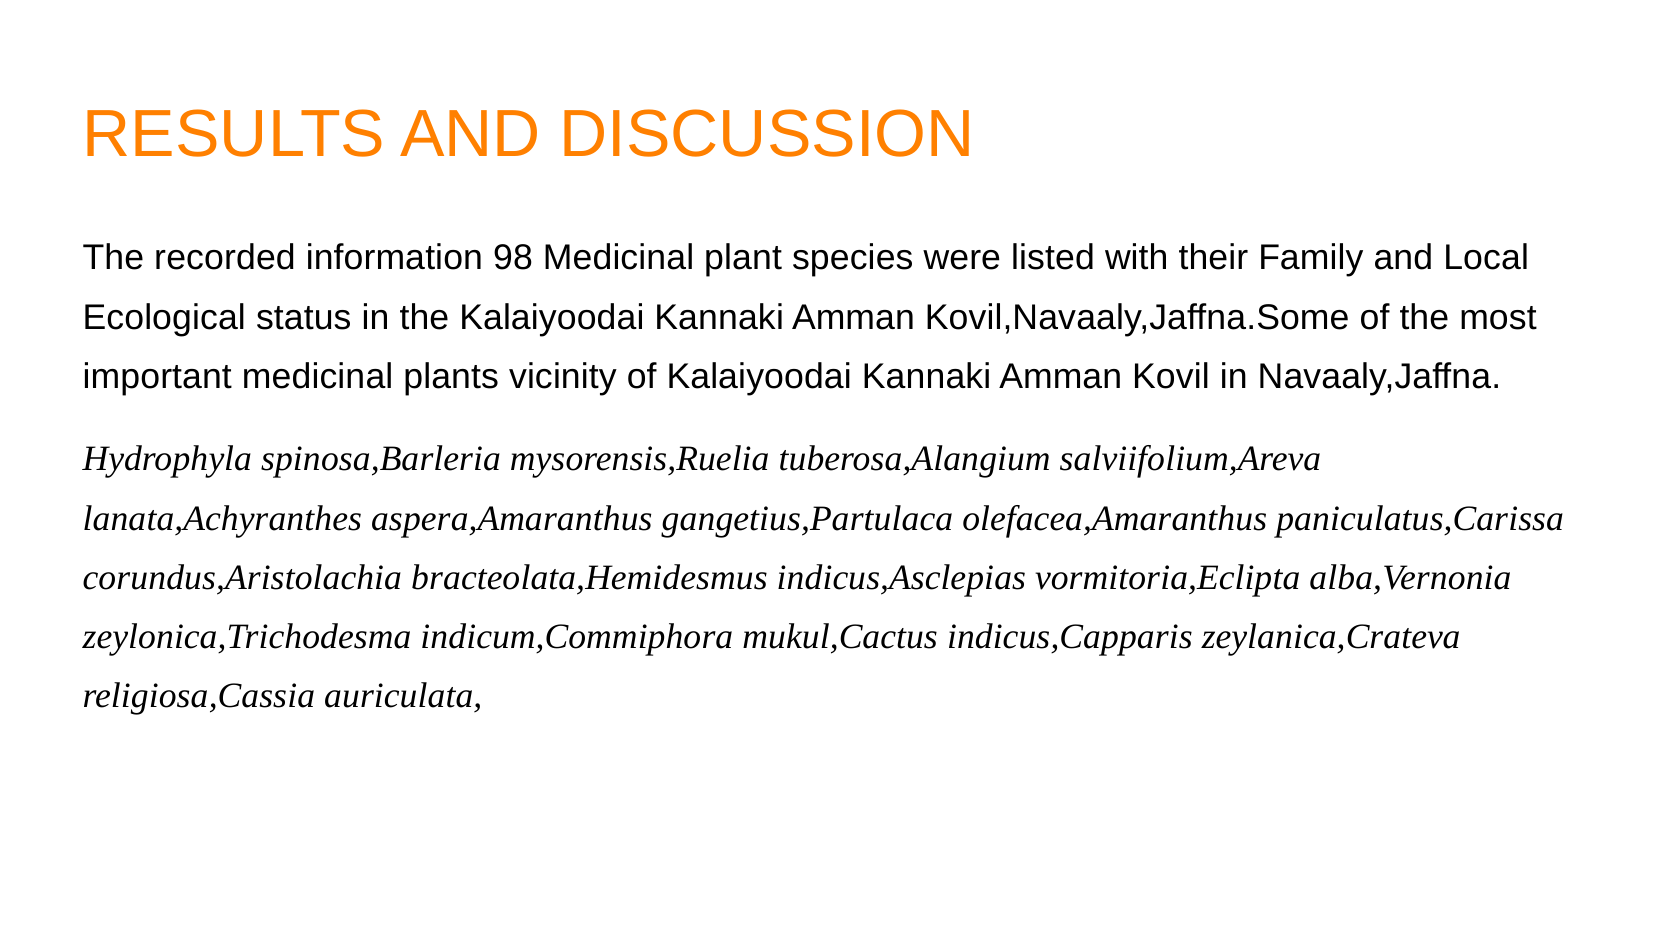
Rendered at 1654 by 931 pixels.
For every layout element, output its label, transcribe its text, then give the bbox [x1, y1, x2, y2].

list The recorded information 98 Medicinal plant species were listed with their Family and Local Ecological status in the Kalaiyoodai Kannaki Amman Kovil,Navaaly,Jaffna.Some of the most important medicinal plants vicinity of Kalaiyoodai Kannaki Amman Kovil in Navaaly,Jaffna. Hydrophyla spinosa,Barleria mysorensis,Ruelia tuberosa,Alangium salviifolium,Areva lanata,Achyranthes aspera,Amaranthus gangetius,Partulaca olefacea,Amaranthus paniculatus,Carissa corundus,Aristolachia bracteolata,Hemidesmus indicus,Asclepias vormitoria,Eclipta alba,Vernonia zeylonica,Trichodesma indicum,Commiphora mukul,Cactus indicus,Capparis zeylanica,Crateva religiosa,Cassia auriculata, [82, 217, 1571, 758]
title RESULTS AND DISCUSSION [82, 37, 1571, 193]
